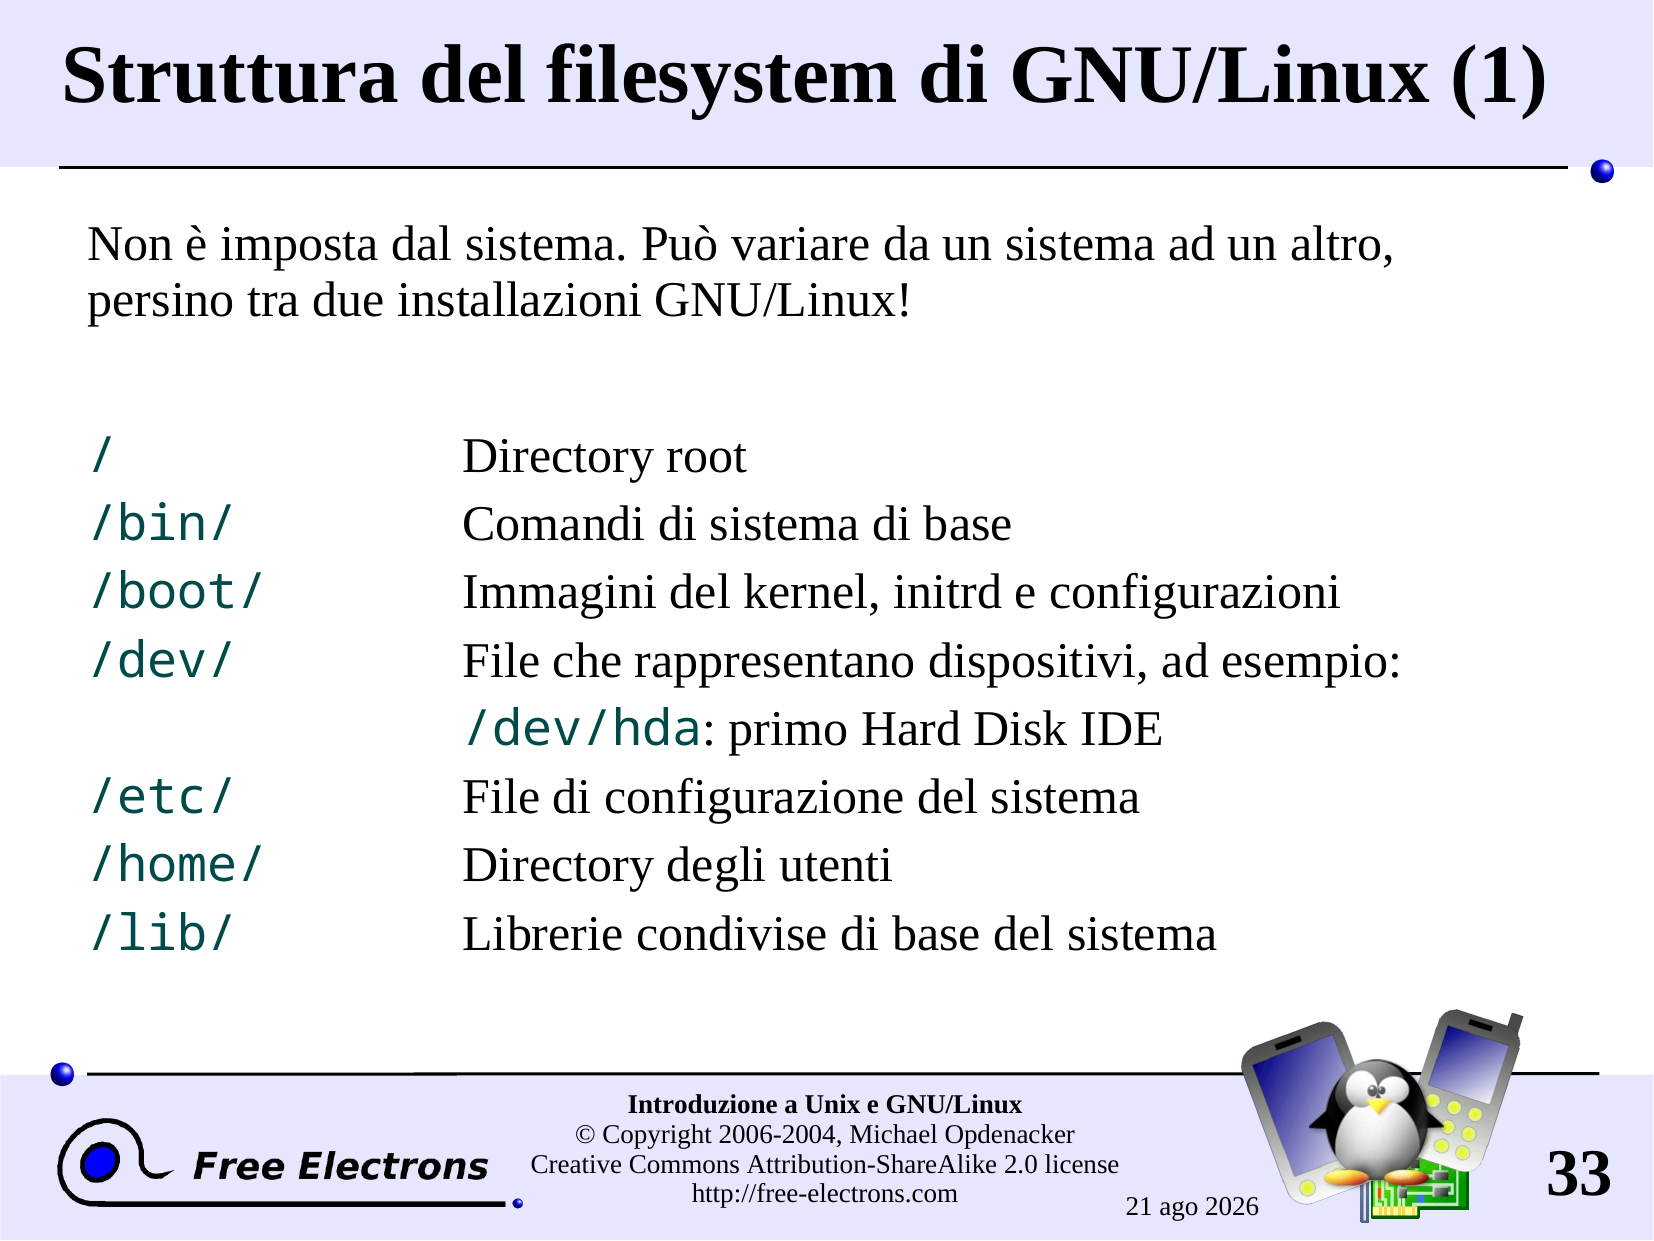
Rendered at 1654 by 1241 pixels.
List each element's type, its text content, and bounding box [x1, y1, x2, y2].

list Non è imposta dal sistema. Può variare da un sistema ad un altro, persino tra due installazioni GNU/Linux! / Directory root /bin/ Comandi di sistema di base /boot/ Immagini del kernel, initrd e configurazioni /dev/ File che rappresentano dispositivi, ad esempio: /dev/hda: primo Hard Disk IDE /etc/ File di configurazione del sistema /home/ Directory degli utenti /lib/ Librerie condivise di base del sistema [64, 216, 1518, 1053]
title Struttura del filesystem di GNU/Linux (1) [60, 12, 1551, 138]
picture [1226, 1007, 1538, 1241]
picture [50, 1107, 527, 1216]
